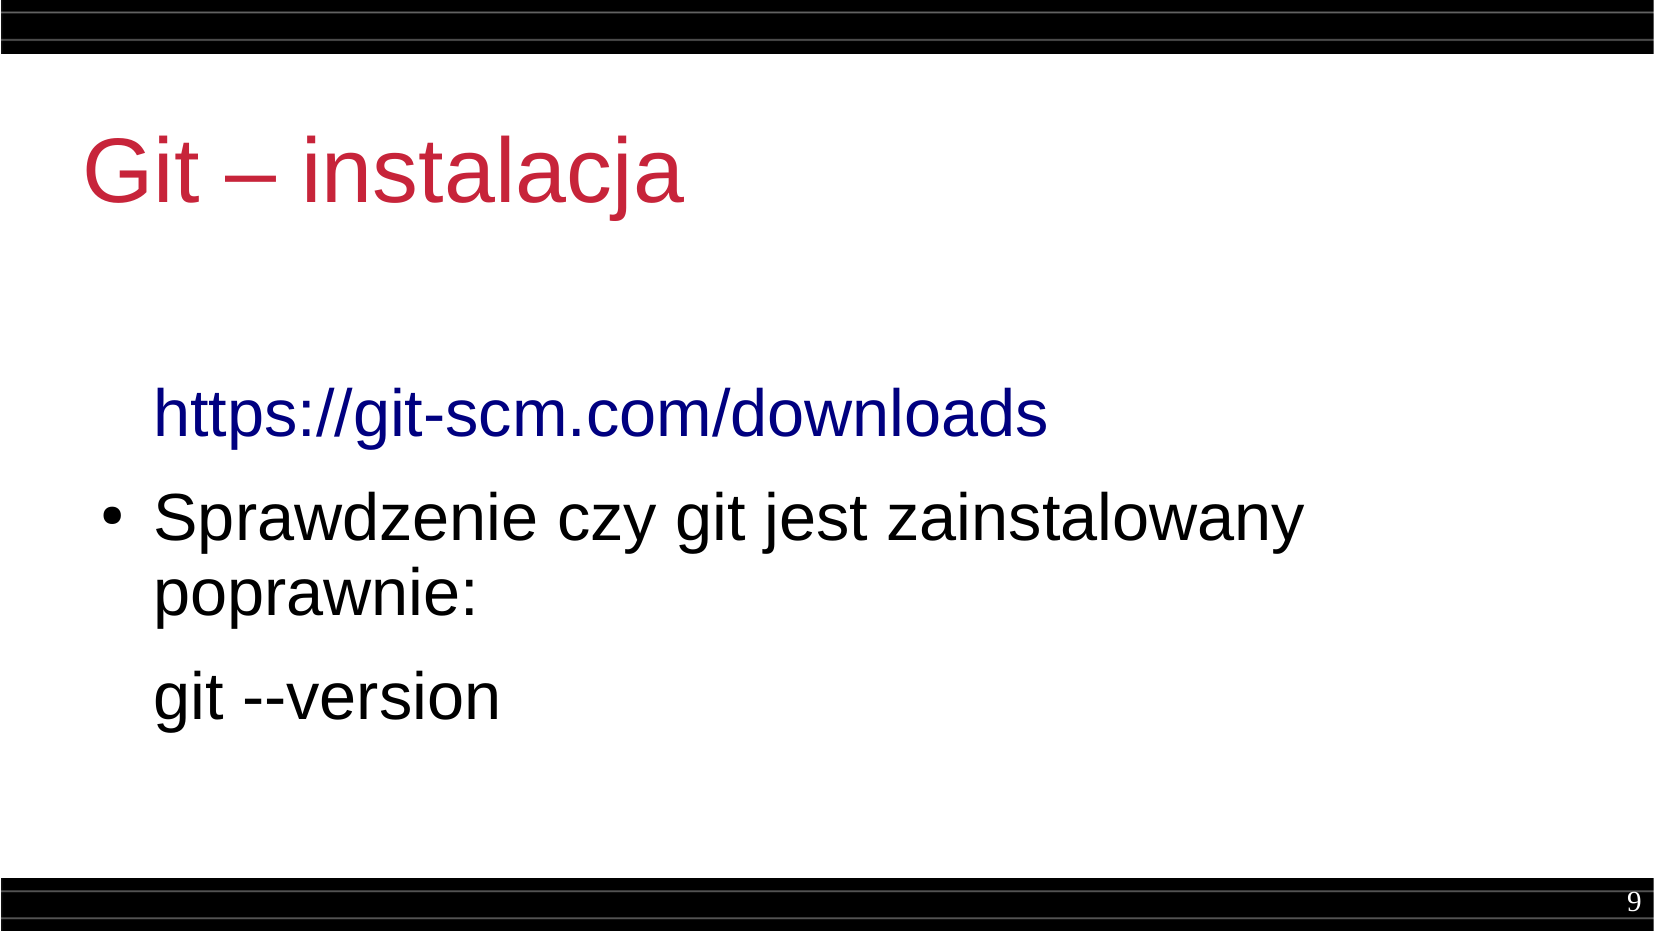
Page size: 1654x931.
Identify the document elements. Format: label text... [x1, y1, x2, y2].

list https://git-scm.com/downloads Sprawdzenie czy git jest zainstalowany poprawnie: git --version [82, 271, 1571, 851]
title Git – instalacja [82, 92, 1571, 249]
picture [1, 0, 1654, 54]
picture [1, 878, 1654, 931]
